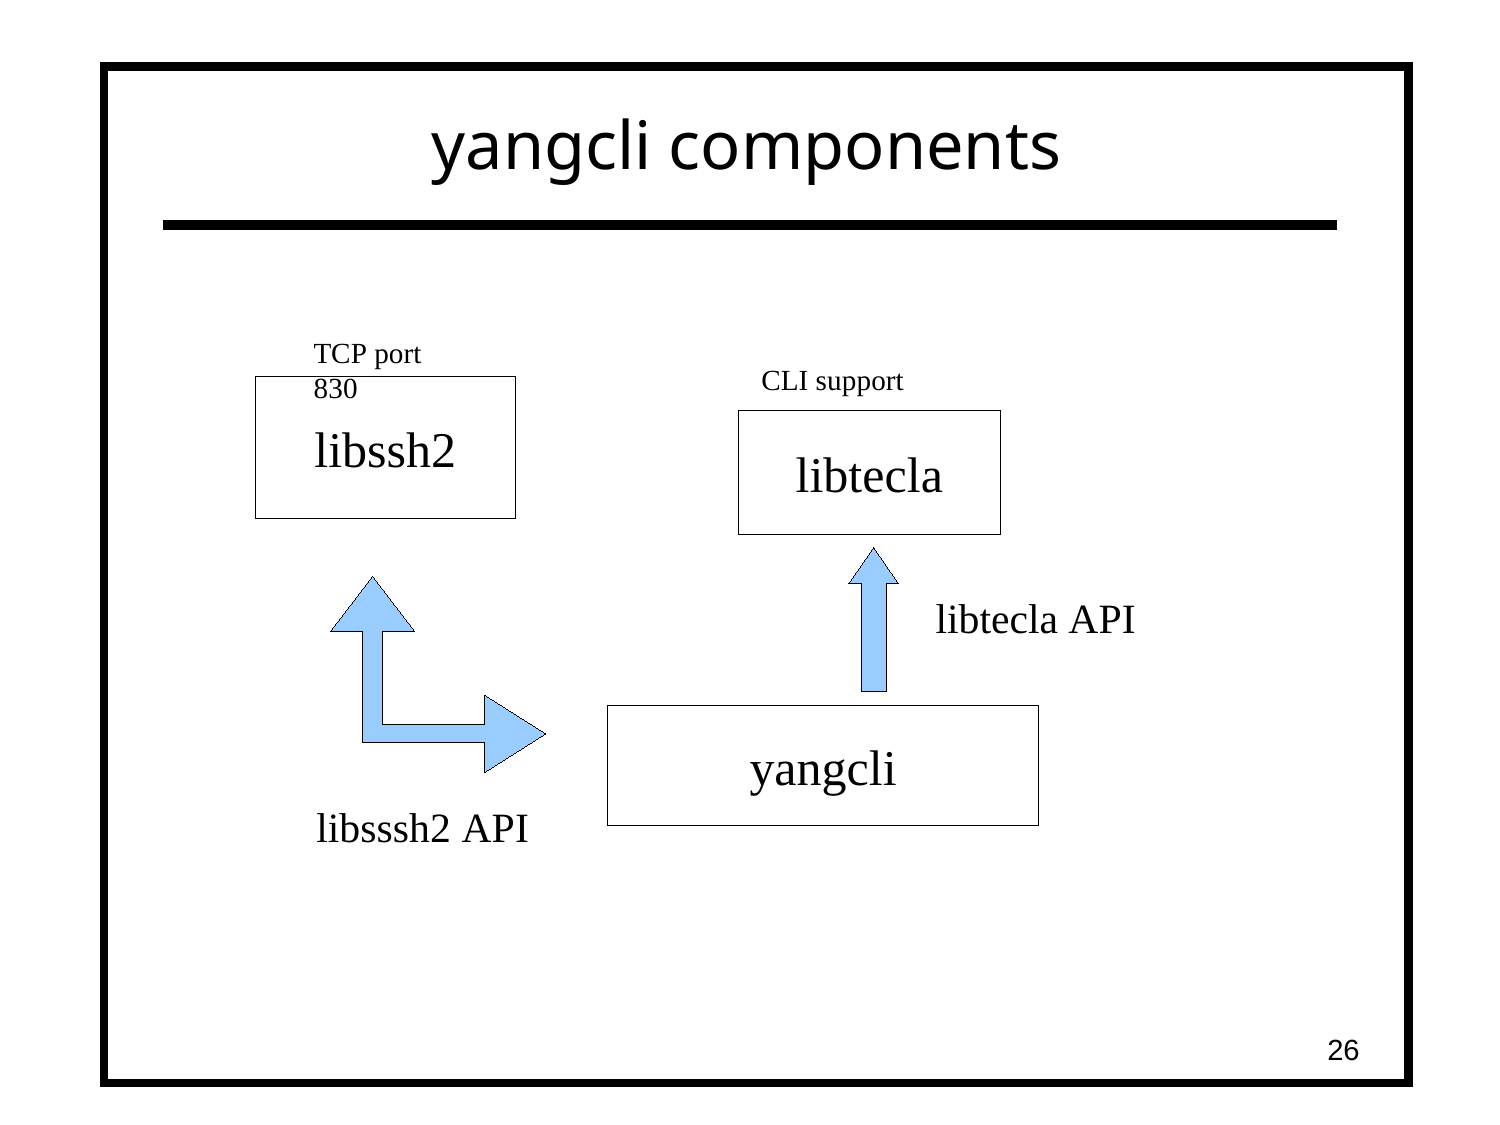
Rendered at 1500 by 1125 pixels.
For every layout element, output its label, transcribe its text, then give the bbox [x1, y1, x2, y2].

text_box [848, 547, 899, 692]
text_box yangcli [607, 705, 1039, 826]
text_box libtecla [738, 410, 1001, 535]
text_box TCP port 830 [298, 327, 488, 377]
text_box CLI support [746, 354, 919, 404]
title yangcli components [162, 82, 1332, 206]
text_box libtecla API [920, 584, 1152, 650]
text_box libsssh2 API [301, 792, 544, 887]
text_box libssh2 [255, 376, 516, 519]
text_box [330, 576, 546, 773]
